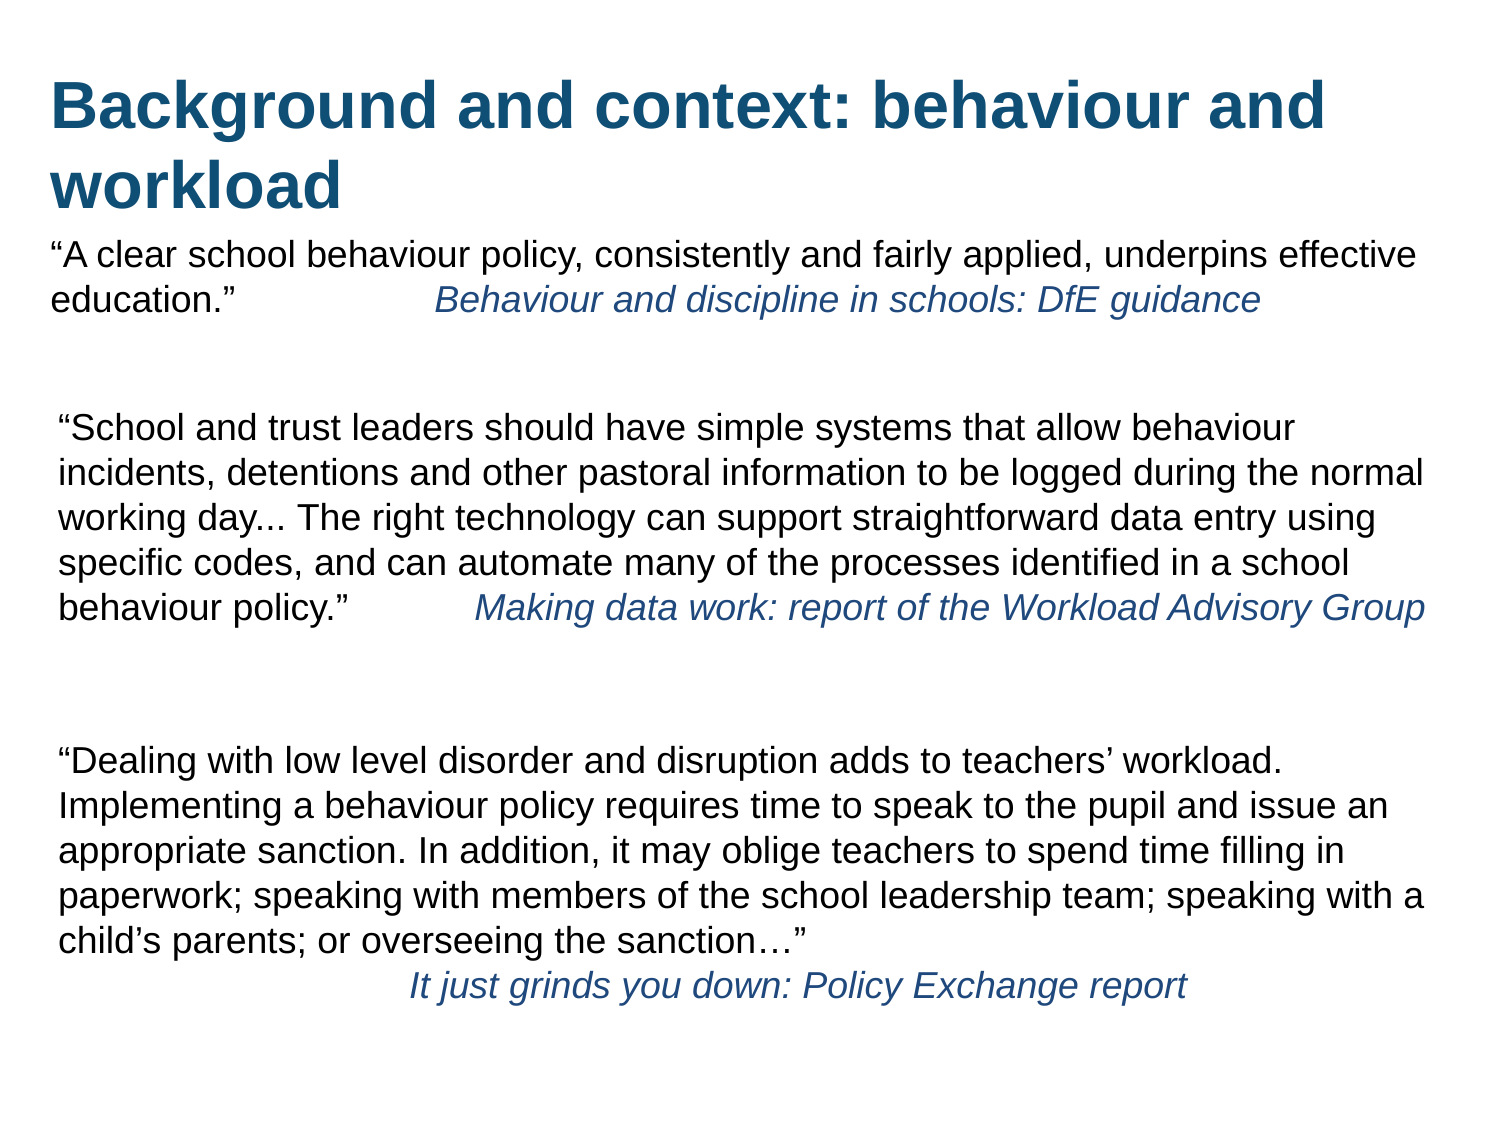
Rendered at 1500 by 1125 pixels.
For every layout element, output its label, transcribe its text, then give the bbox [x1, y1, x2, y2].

title Background and context: behaviour and workload [35, 54, 1423, 161]
text_box “School and trust leaders should have simple systems that allow behaviour incidents, detentions and other pastoral information to be logged during the normal working day... The right technology can support straightforward data entry using specific codes, and can automate many of the processes identified in a school behaviour policy.” Making data work: report of the Workload Advisory Group [43, 396, 1450, 726]
text_box “A clear school behaviour policy, consistently and fairly applied, underpins effective education.” Behaviour and discipline in schools: DfE guidance [35, 222, 1436, 327]
text_box “Dealing with low level disorder and disruption adds to teachers’ workload. Implementing a behaviour policy requires time to speak to the pupil and issue an appropriate sanction. In addition, it may oblige teachers to spend time filling in paperwork; speaking with members of the school leadership team; speaking with a child’s parents; or overseeing the sanction…” It just grinds you down: Policy Exchange report [43, 729, 1450, 1014]
